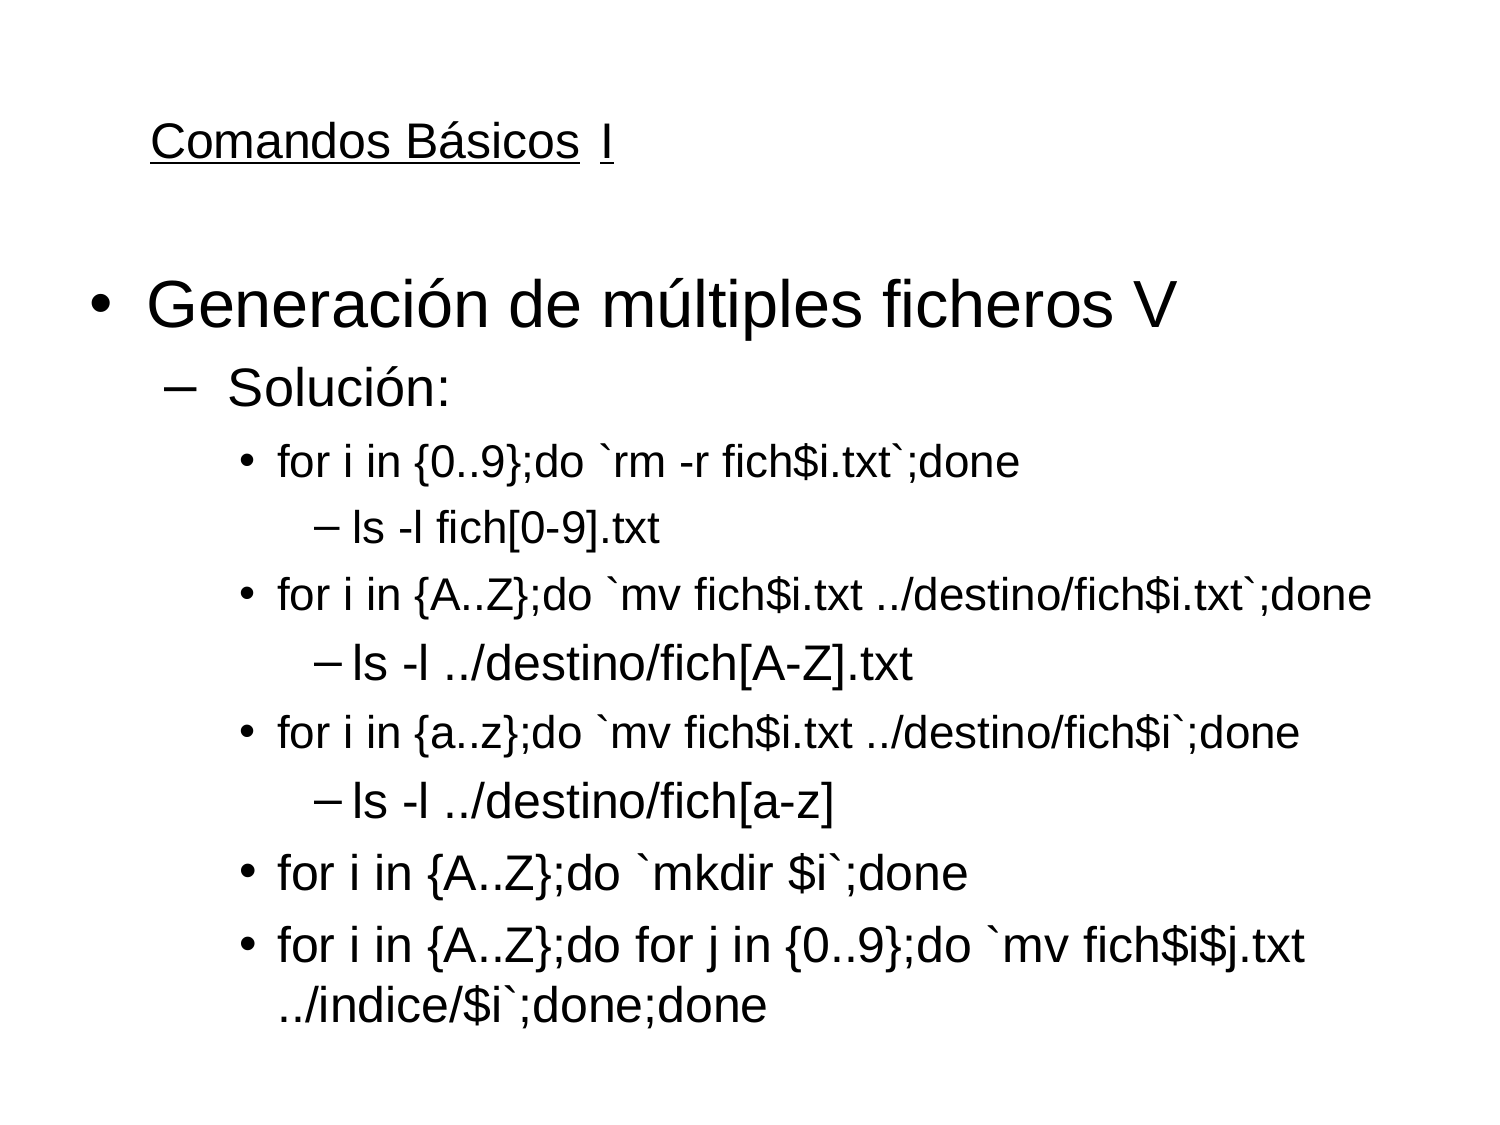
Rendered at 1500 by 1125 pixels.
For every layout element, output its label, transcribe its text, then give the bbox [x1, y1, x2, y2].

list Generación de múltiples ficheros V Solución: for i in {0..9};do `rm -r fich$i.txt`;done ls -l fich[0-9].txt for i in {A..Z};do `mv fich$i.txt ../destino/fich$i.txt`;done ls -l ../destino/fich[A-Z].txt for i in {a..z};do `mv fich$i.txt ../destino/fich$i`;done ls -l ../destino/fich[a-z] for i in {A..Z};do `mkdir $i`;done for i in {A..Z};do for j in {0..9};do `mv fich$i$j.txt ../indice/$i`;done;done [75, 262, 1426, 1125]
title Comandos Básicos I [75, 45, 1426, 233]
